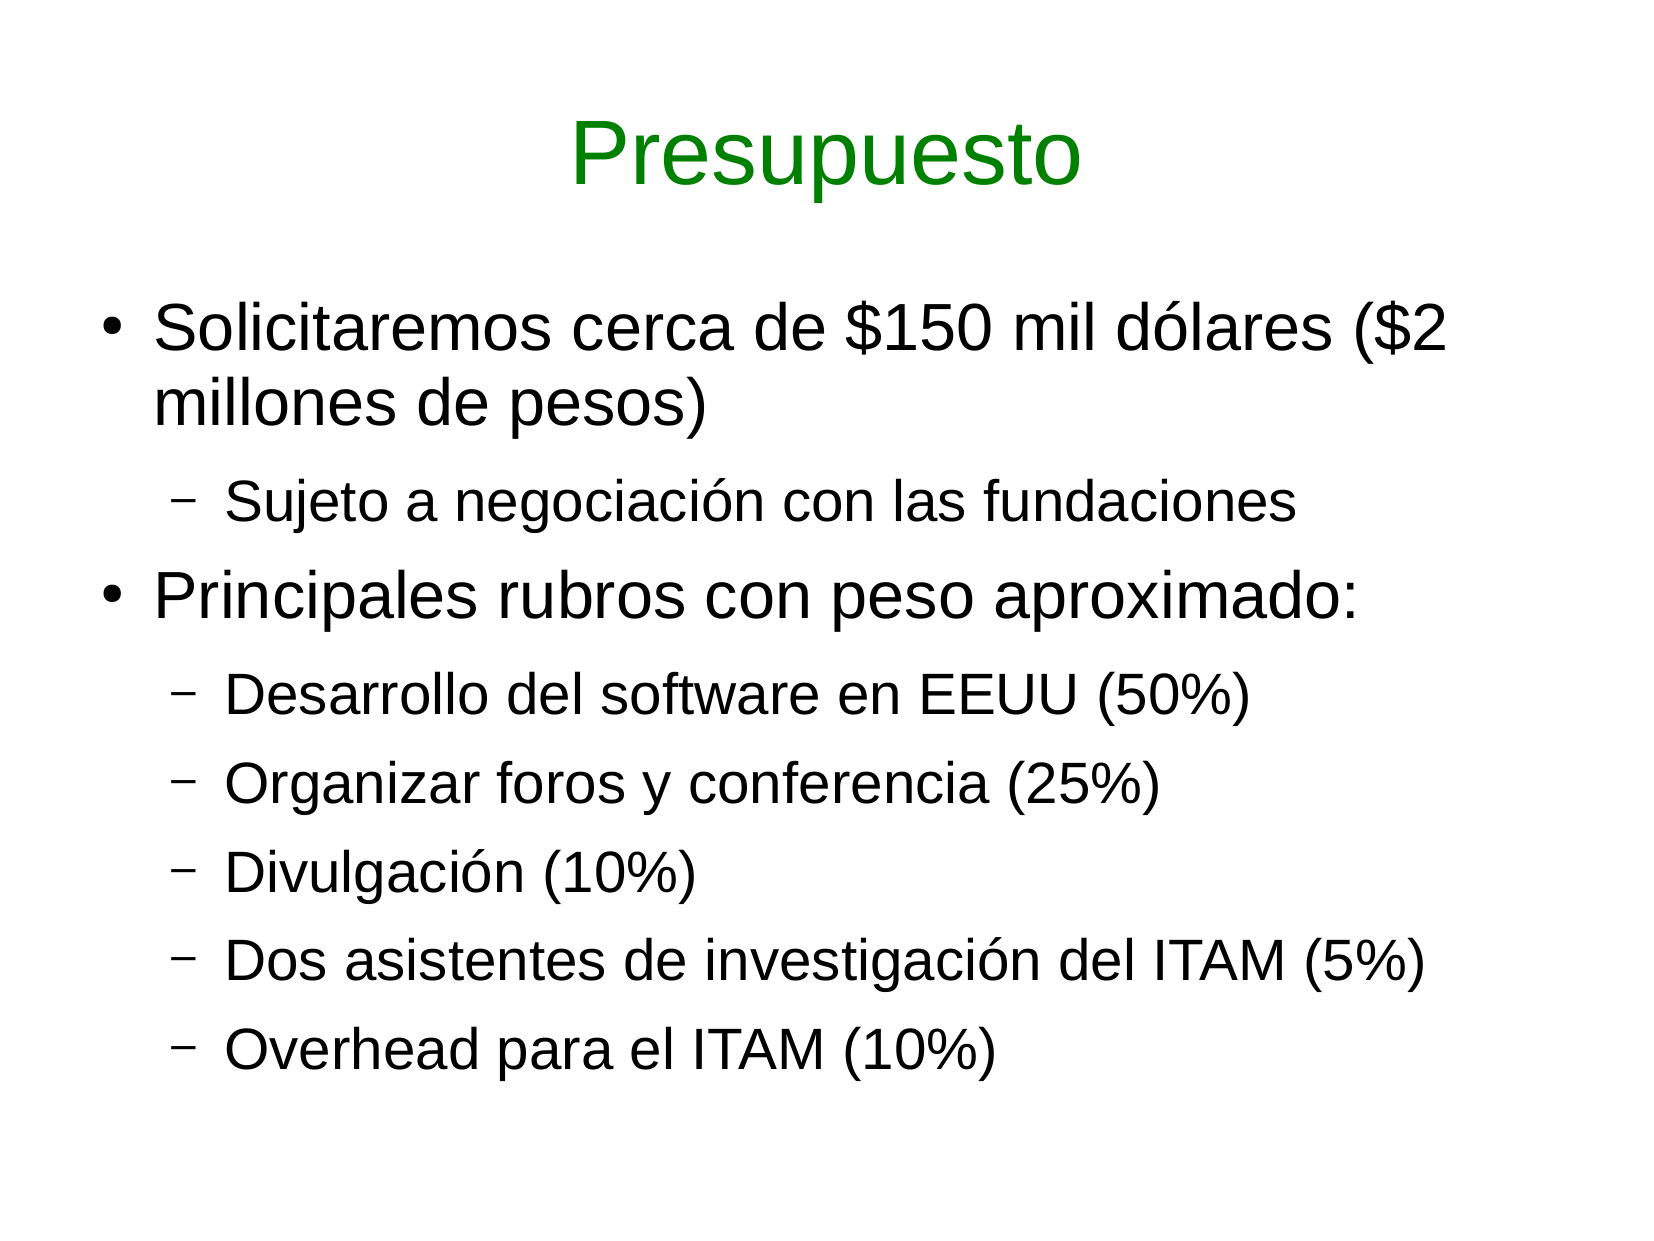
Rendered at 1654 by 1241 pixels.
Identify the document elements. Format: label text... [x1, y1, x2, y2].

title Presupuesto [82, 49, 1571, 257]
list Solicitaremos cerca de $150 mil dólares ($2 millones de pesos) Sujeto a negociación con las fundaciones Principales rubros con peso aproximado: Desarrollo del software en EEUU (50%) Organizar foros y conferencia (25%) Divulgación (10%) Dos asistentes de investigación del ITAM (5%) Overhead para el ITAM (10%) [82, 290, 1571, 1109]
